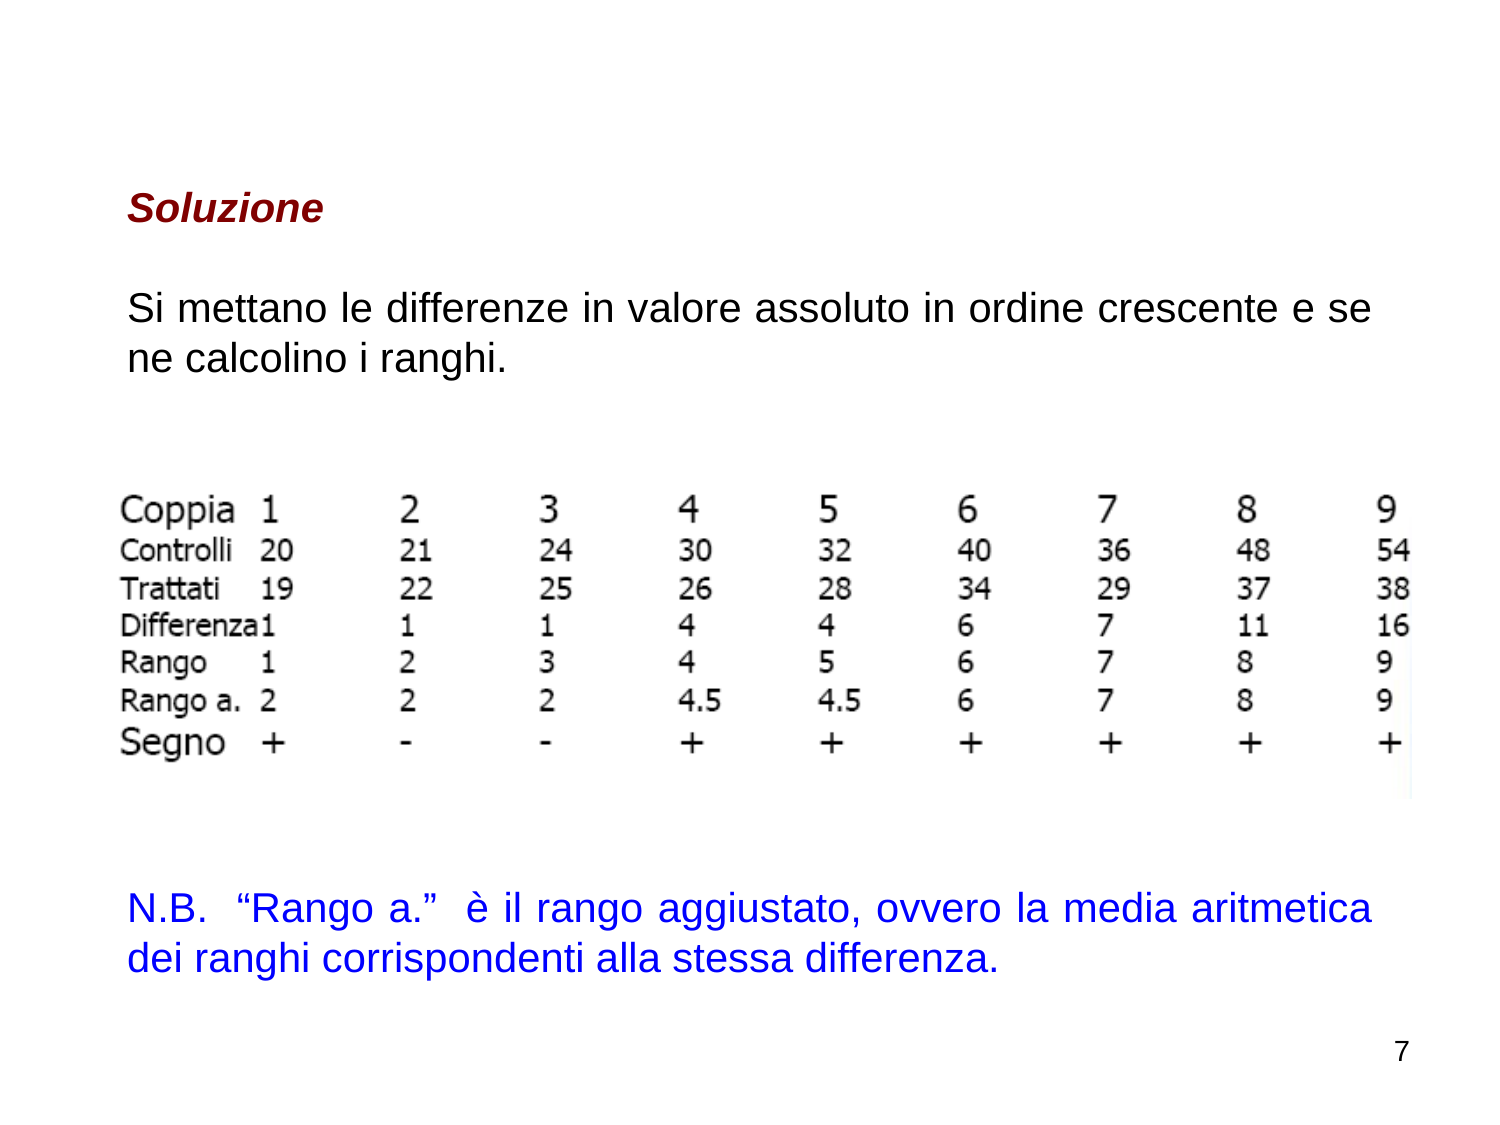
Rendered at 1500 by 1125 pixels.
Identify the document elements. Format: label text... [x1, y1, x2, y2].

text_box Soluzione Si mettano le differenze in valore assoluto in ordine crescente e se ne calcolino i ranghi. N.B. “Rango a.” è il rango aggiustato, ovvero la media aritmetica dei ranghi corrispondenti alla stessa differenza. [112, 172, 1388, 1039]
text_box <numero> [1074, 1024, 1426, 1103]
picture [116, 476, 1412, 799]
